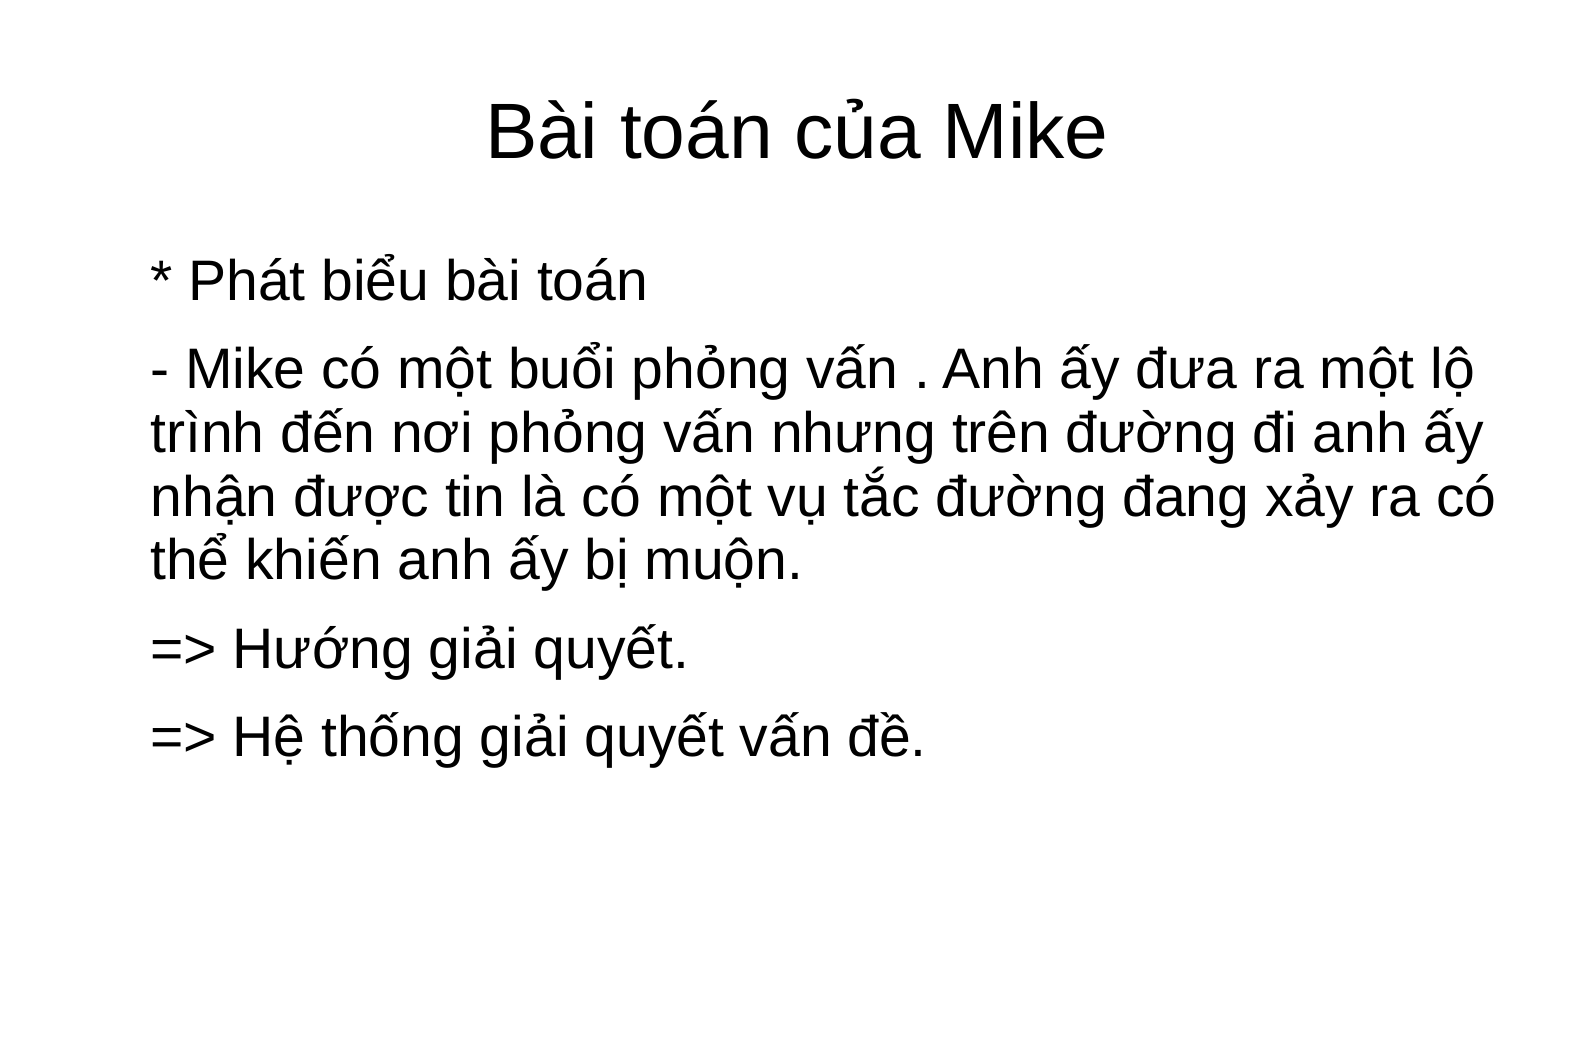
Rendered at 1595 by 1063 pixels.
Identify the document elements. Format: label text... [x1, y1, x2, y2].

list * Phát biểu bài toán - Mike có một buổi phỏng vấn . Anh ấy đưa ra một lộ trình đến nơi phỏng vấn nhưng trên đường đi anh ấy nhận được tin là có một vụ tắc đường đang xảy ra có thể khiến anh ấy bị muộn. => Hướng giải quyết. => Hệ thống giải quyết vấn đề. [79, 248, 1515, 951]
title Bài toán của Mike [79, 42, 1515, 220]
